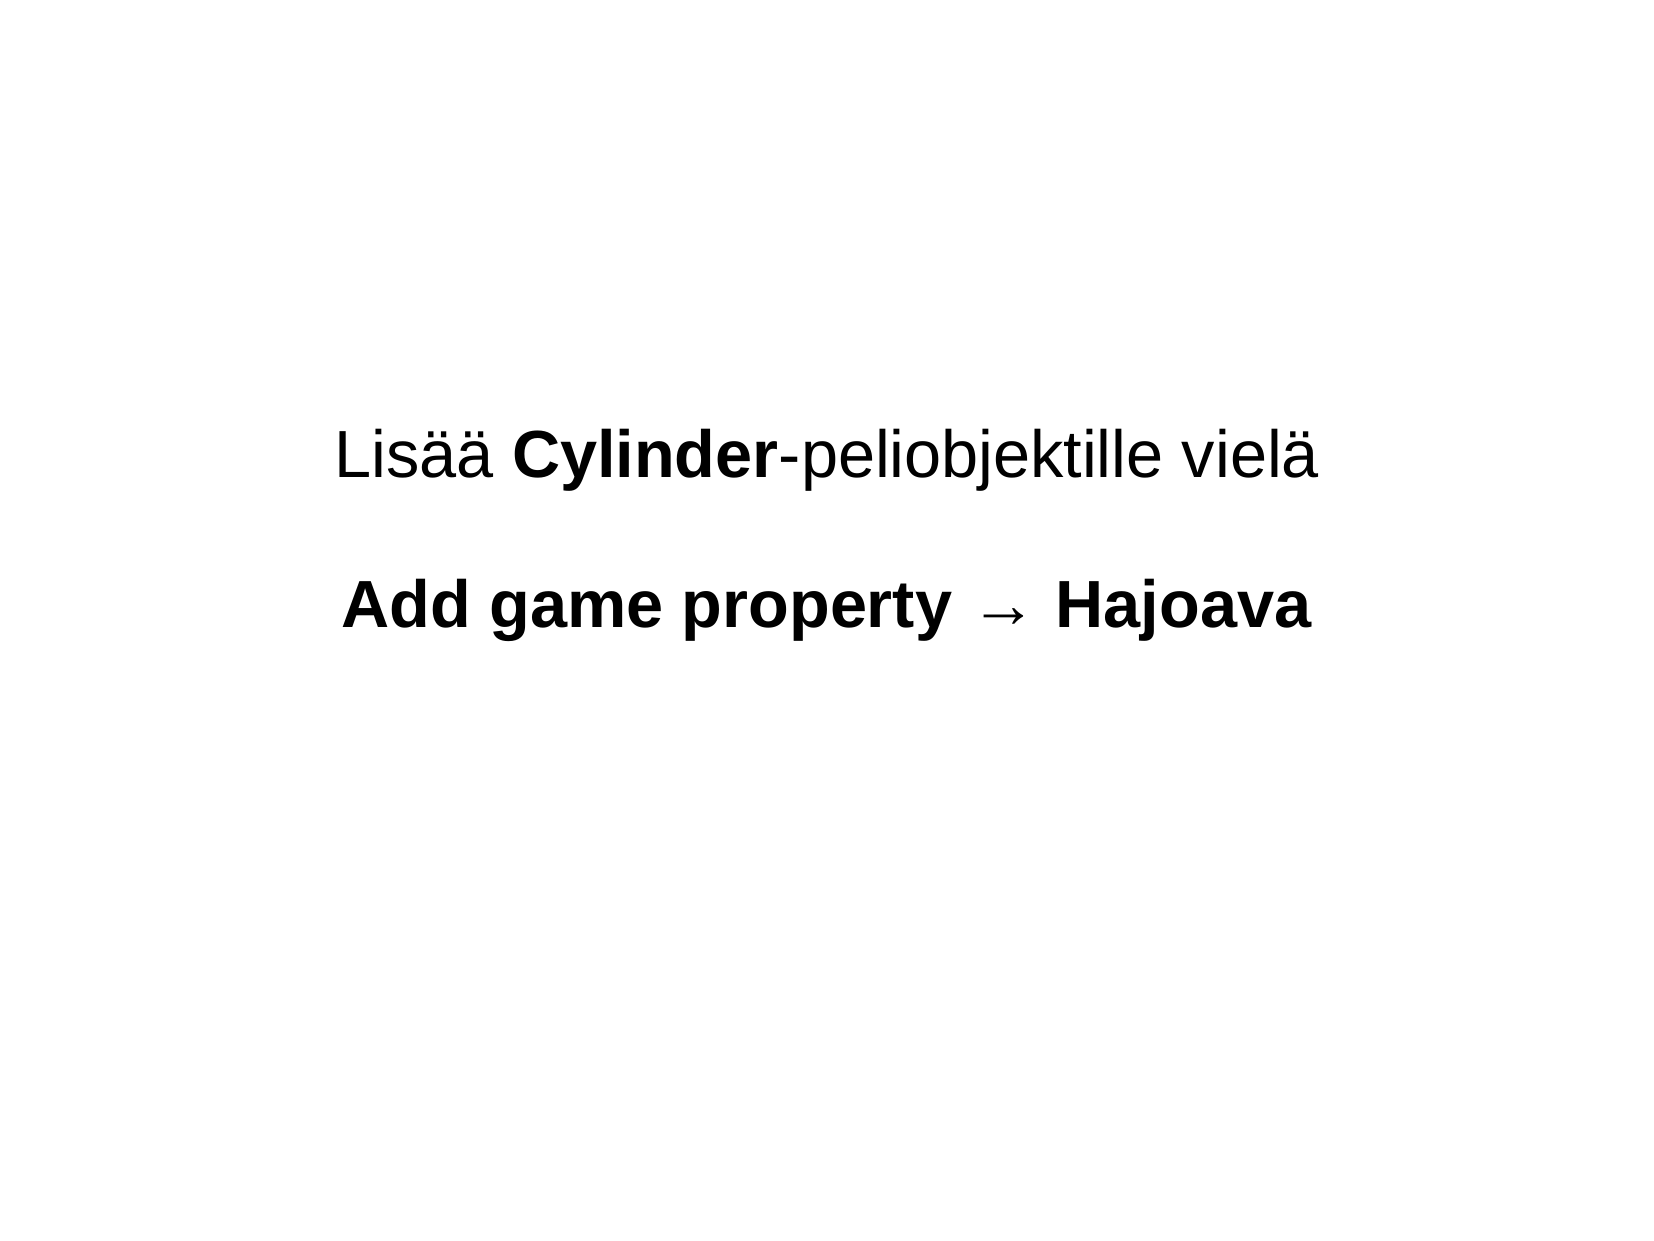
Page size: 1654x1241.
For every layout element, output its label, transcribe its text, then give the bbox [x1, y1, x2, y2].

subtitle Lisää Cylinder-peliobjektille vielä Add game property → Hajoava [82, 49, 1571, 1010]
